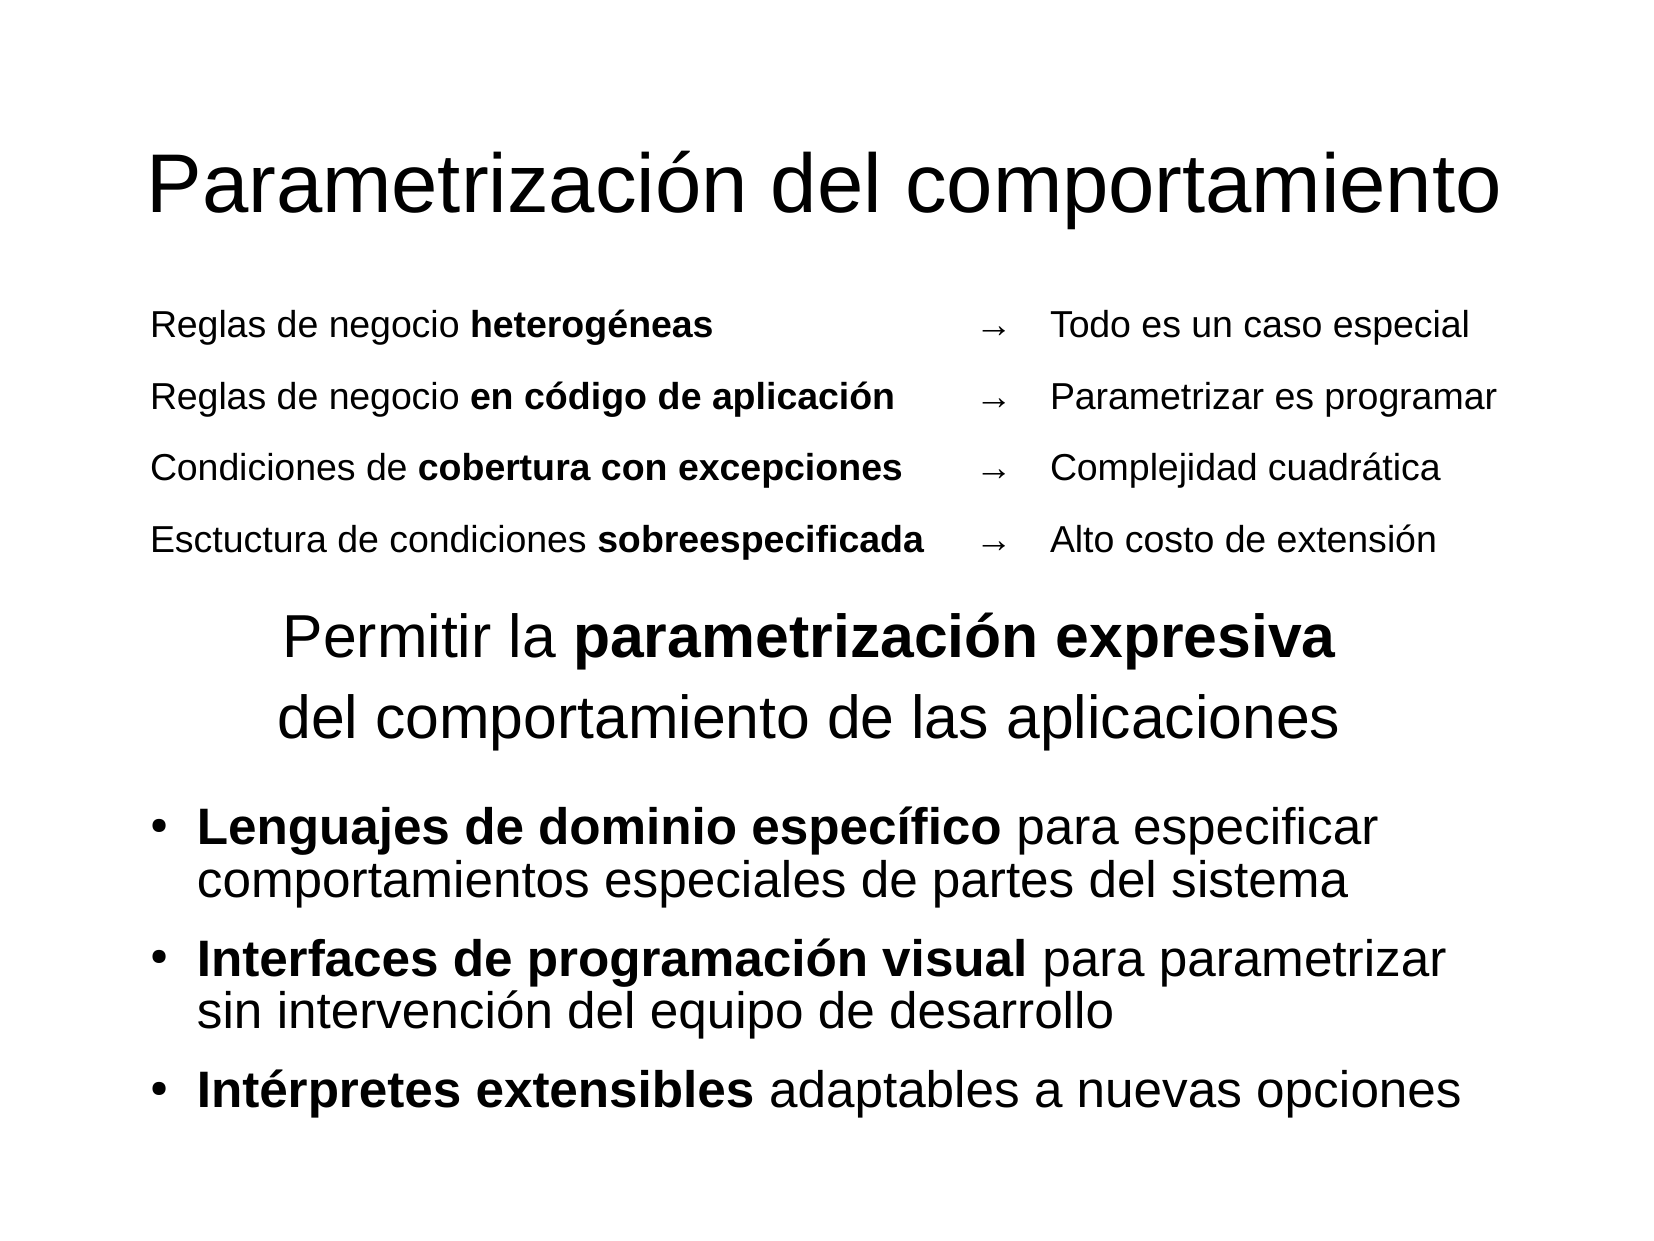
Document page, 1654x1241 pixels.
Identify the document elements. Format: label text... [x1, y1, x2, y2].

list Reglas de negocio heterogéneas → Todo es un caso especial Reglas de negocio en código de aplicación → Parametrizar es programar Condiciones de cobertura con excepciones → Complejidad cuadrática Esctuctura de condiciones sobreespecificada → Alto costo de extensión [150, 303, 1501, 586]
list Permitir la parametrización expresiva del comportamiento de las aplicaciones [134, 615, 1485, 752]
list Lenguajes de dominio específico para especificar comportamientos especiales de partes del sistema Interfaces de programación visual para parametrizar sin intervención del equipo de desarrollo Intérpretes extensibles adaptables a nuevas opciones [134, 802, 1485, 1126]
title Parametrización del comportamiento [80, 96, 1569, 304]
